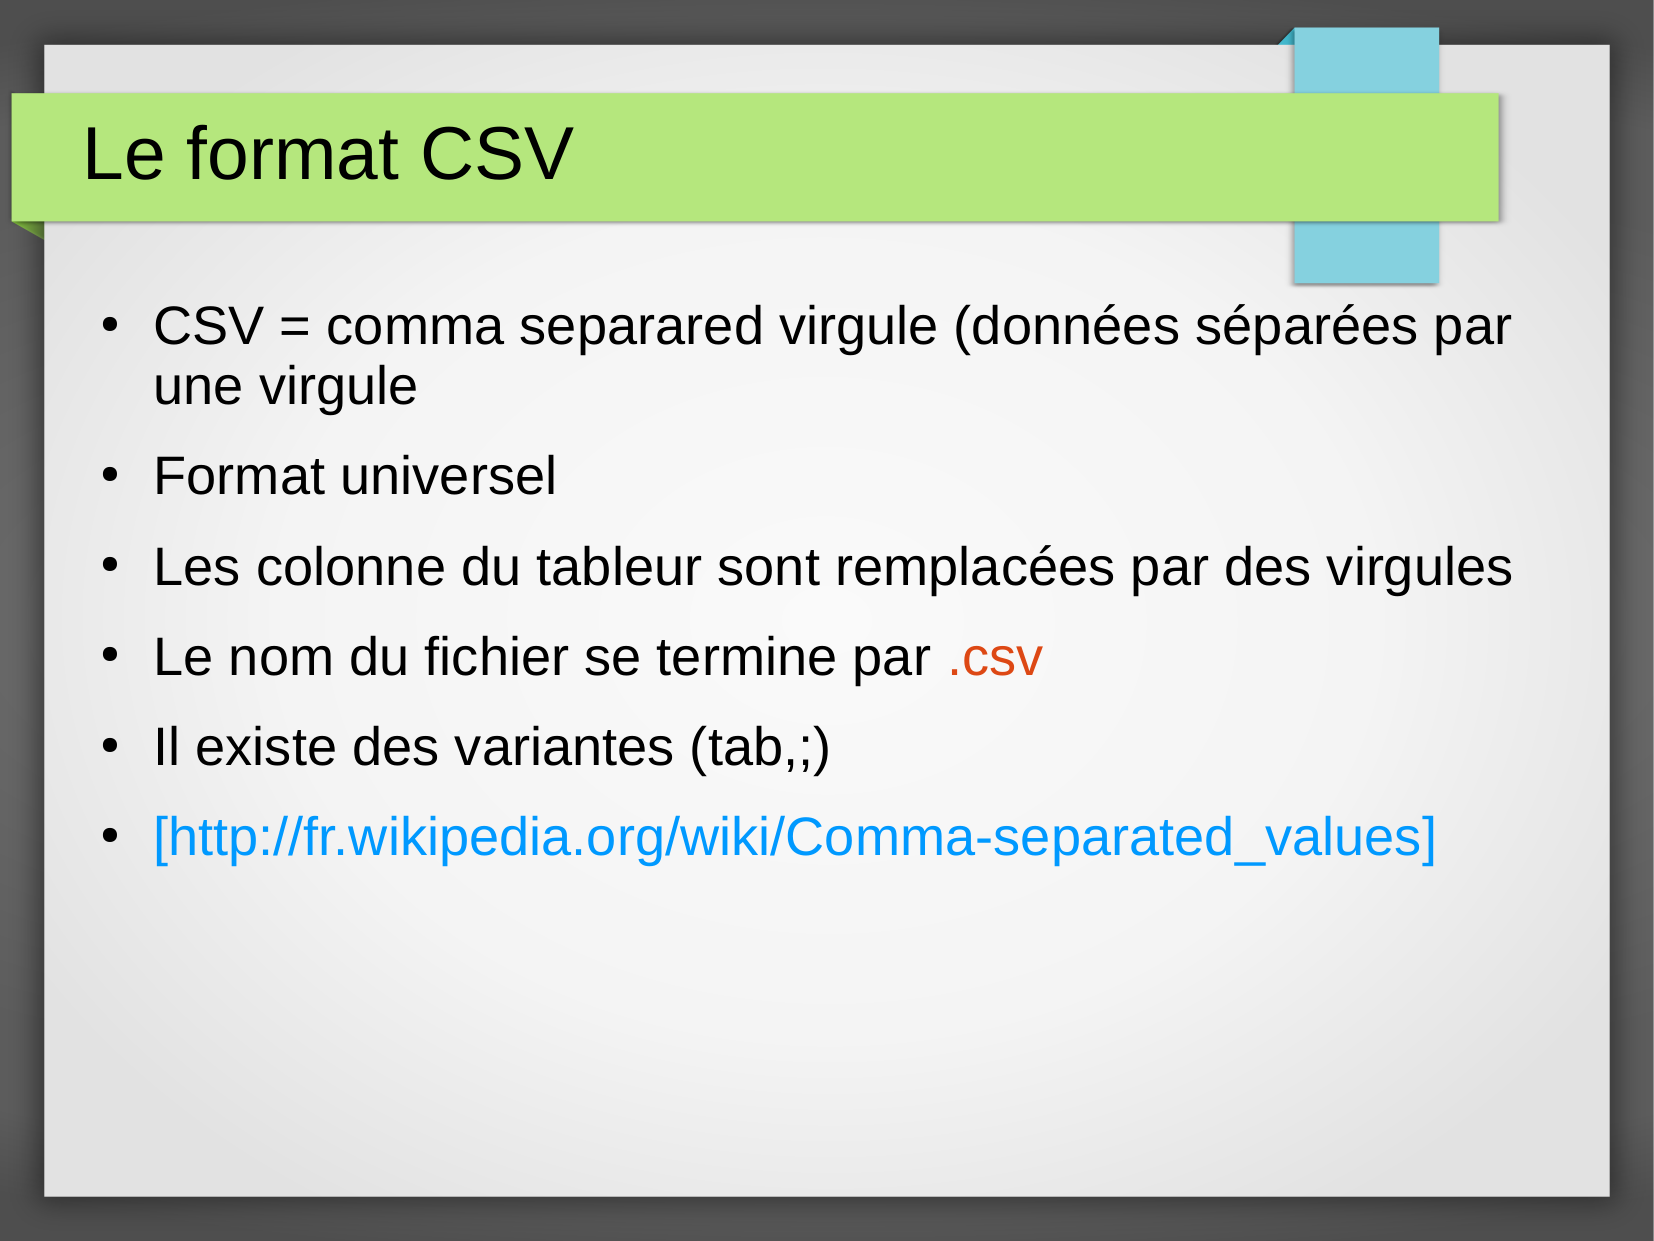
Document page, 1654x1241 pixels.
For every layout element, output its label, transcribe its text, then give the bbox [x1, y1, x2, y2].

list CSV = comma separared virgule (données séparées par une virgule Format universel Les colonne du tableur sont remplacées par des virgules Le nom du fichier se termine par .csv Il existe des variantes (tab,;) [http://fr.wikipedia.org/wiki/Comma-separated_values] [82, 295, 1571, 1015]
picture [0, 0, 1654, 1241]
title Le format CSV [82, 94, 1264, 213]
